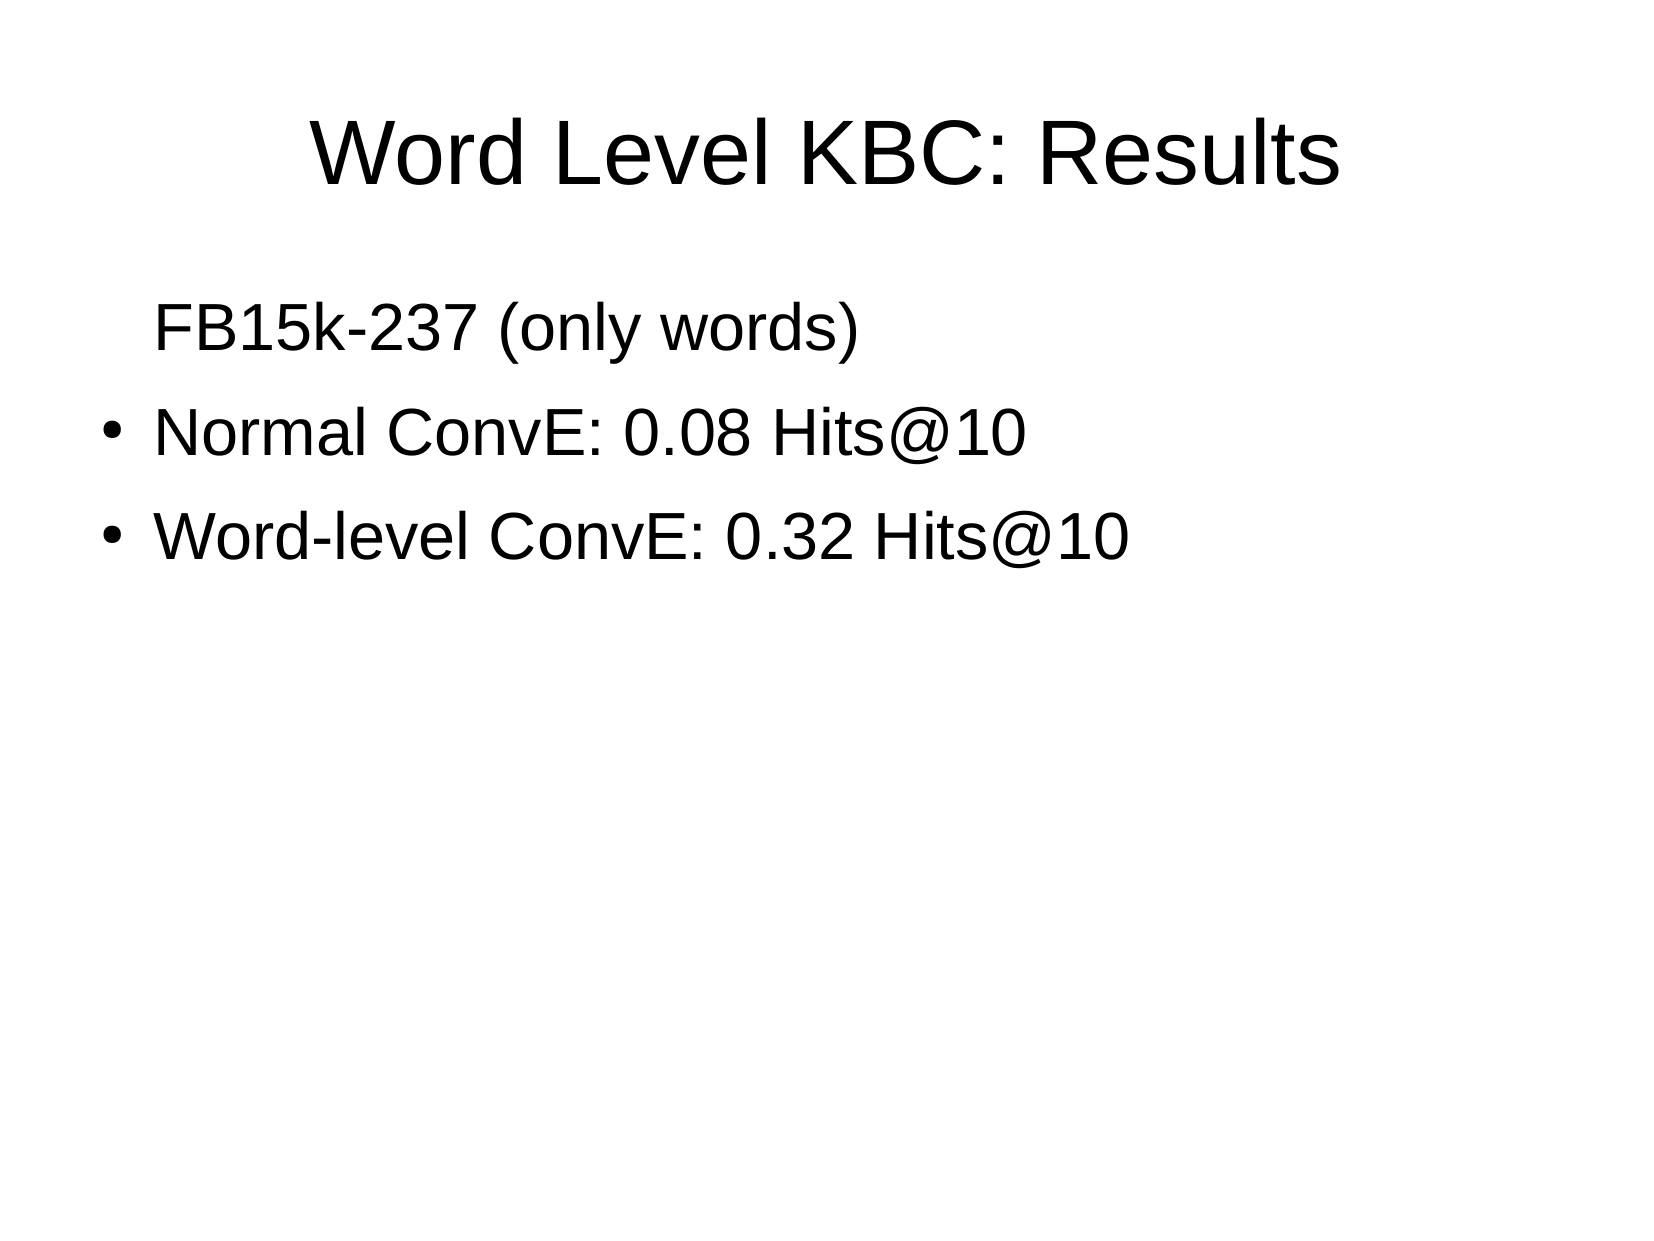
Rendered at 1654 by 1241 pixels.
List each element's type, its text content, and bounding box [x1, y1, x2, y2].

title Word Level KBC: Results [82, 49, 1571, 257]
list FB15k-237 (only words) Normal ConvE: 0.08 Hits@10 Word-level ConvE: 0.32 Hits@10 [82, 290, 1571, 1010]
